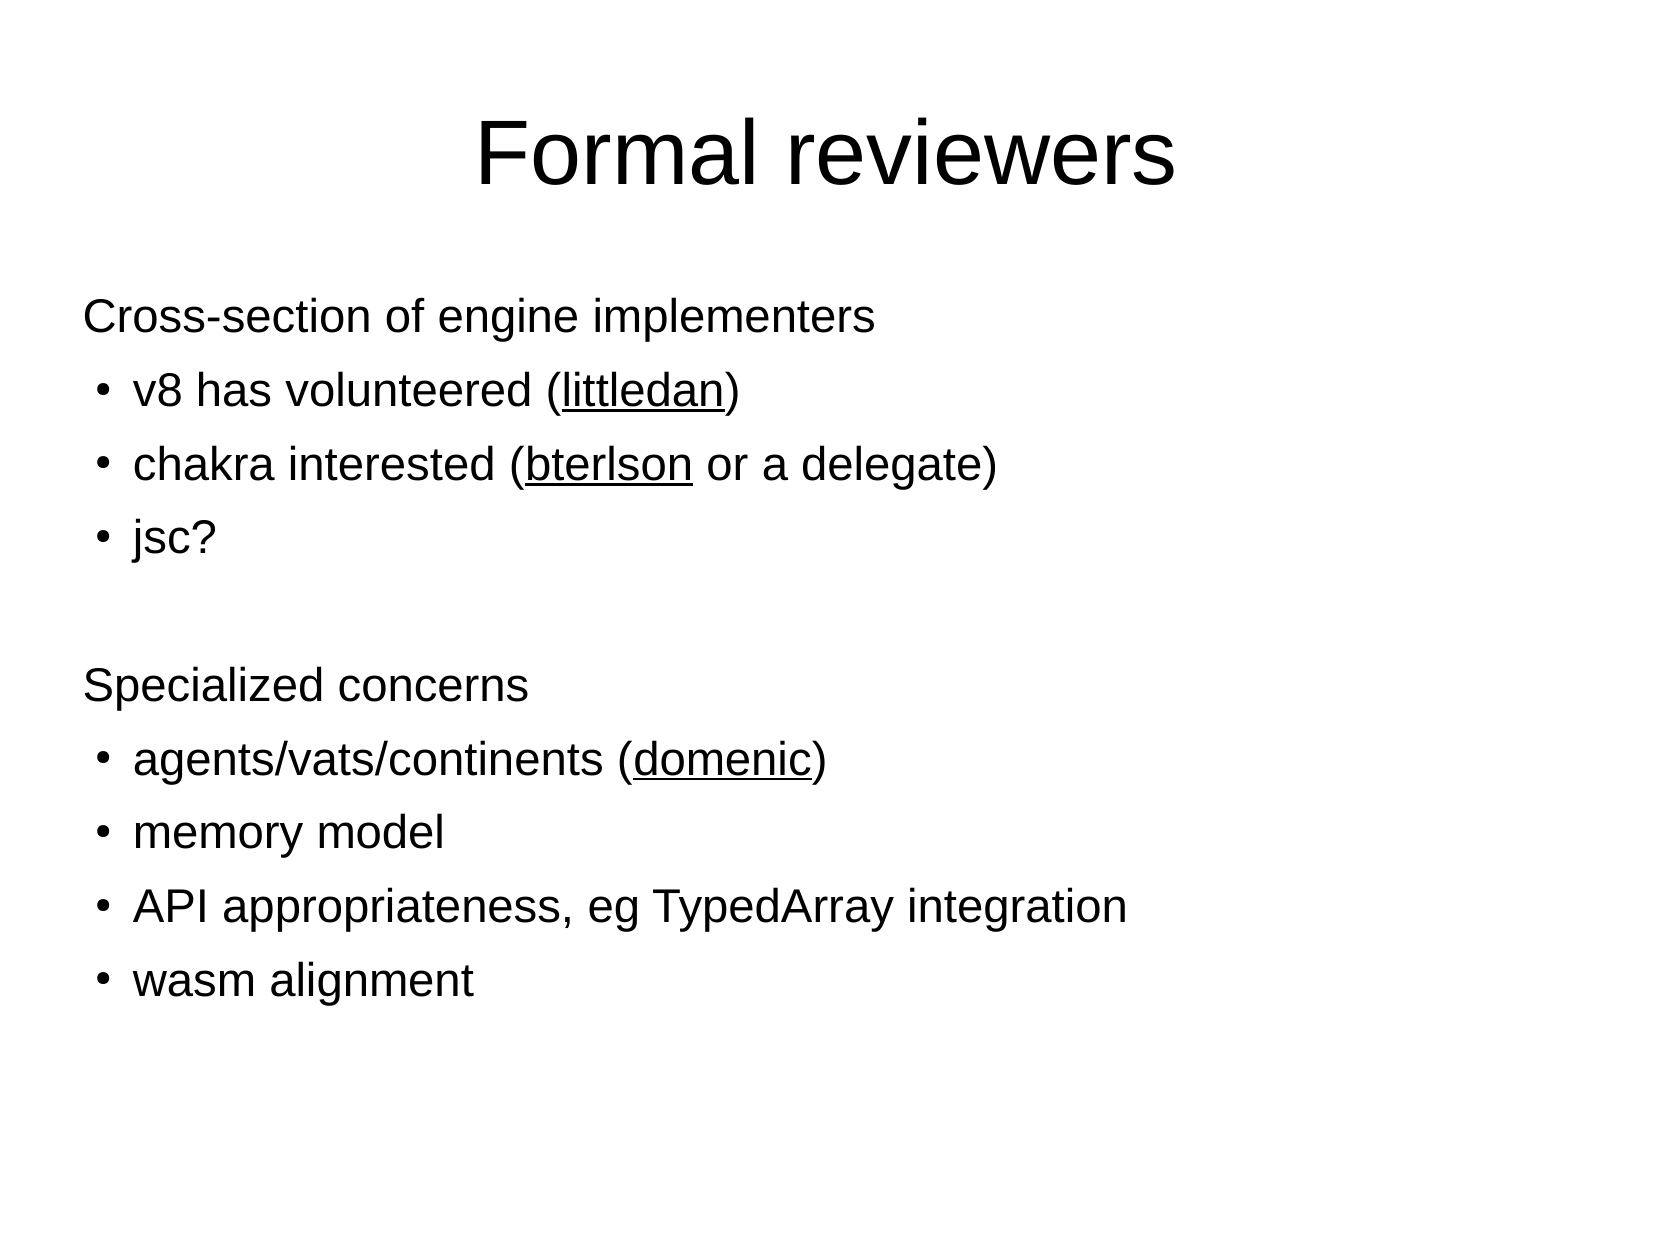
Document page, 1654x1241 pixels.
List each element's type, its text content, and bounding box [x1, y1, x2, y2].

list Cross-section of engine implementers v8 has volunteered (littledan) chakra interested (bterlson or a delegate) jsc? Specialized concerns agents/vats/continents (domenic) memory model API appropriateness, eg TypedArray integration wasm alignment [82, 290, 1571, 1010]
title Formal reviewers [82, 49, 1571, 257]
